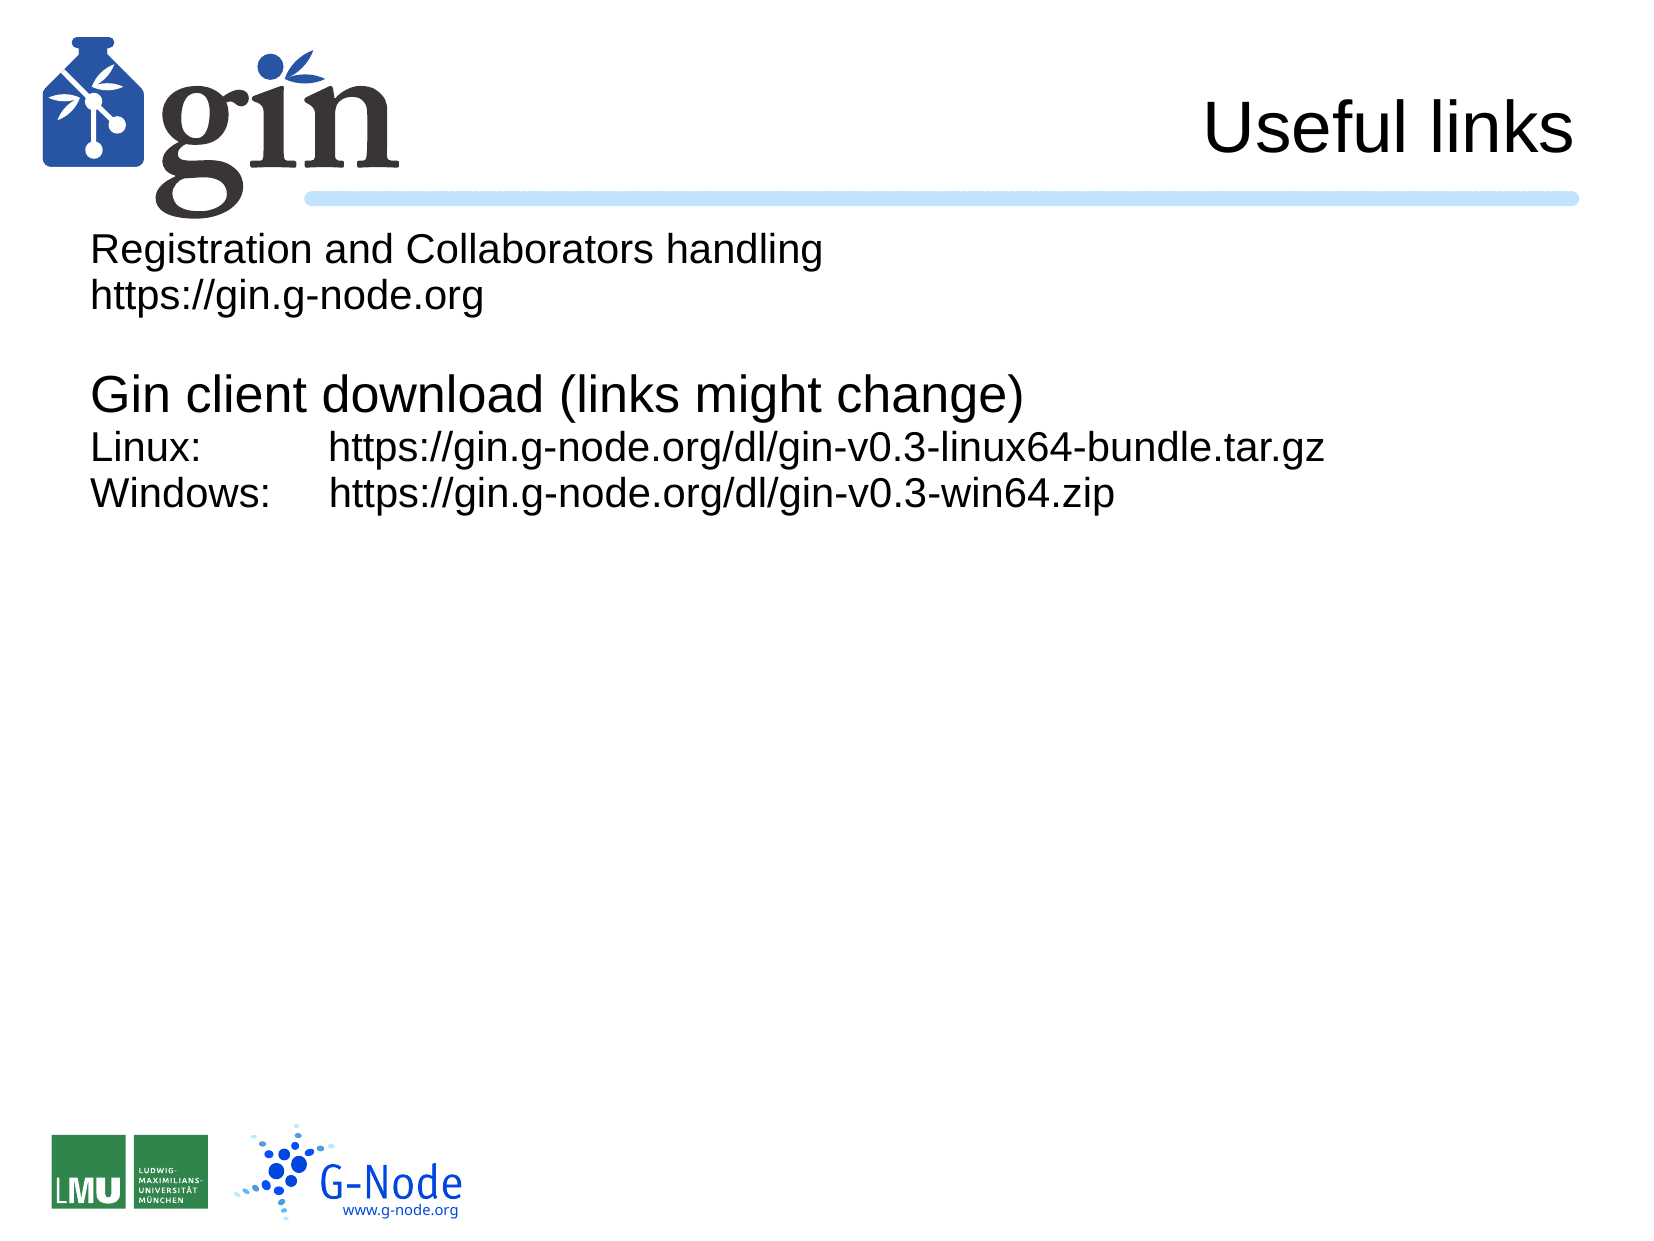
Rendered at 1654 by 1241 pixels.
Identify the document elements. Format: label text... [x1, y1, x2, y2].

text_box Registration and Collaborators handling https://gin.g-node.org Gin client download (links might change) Linux: https://gin.g-node.org/dl/gin-v0.3-linux64-bundle.tar.gz Windows: https://gin.g-node.org/dl/gin-v0.3-win64.zip [90, 225, 1579, 1015]
picture [33, 30, 409, 224]
text_box Useful links [87, 30, 1576, 226]
